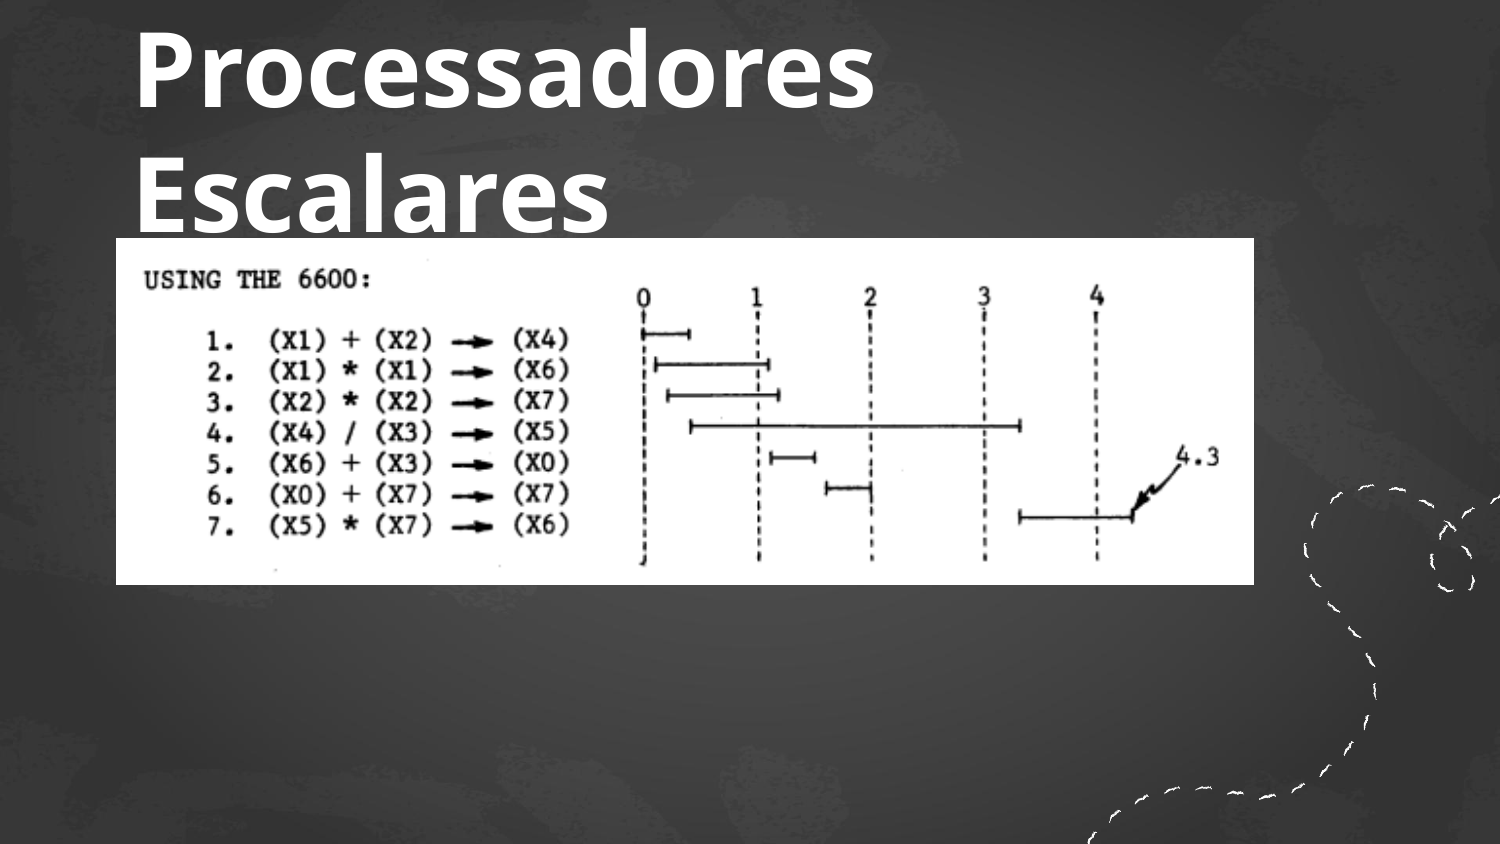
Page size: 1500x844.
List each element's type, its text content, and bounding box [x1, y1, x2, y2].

title Processadores Escalares [116, 88, 1384, 167]
picture [0, 0, 1500, 844]
